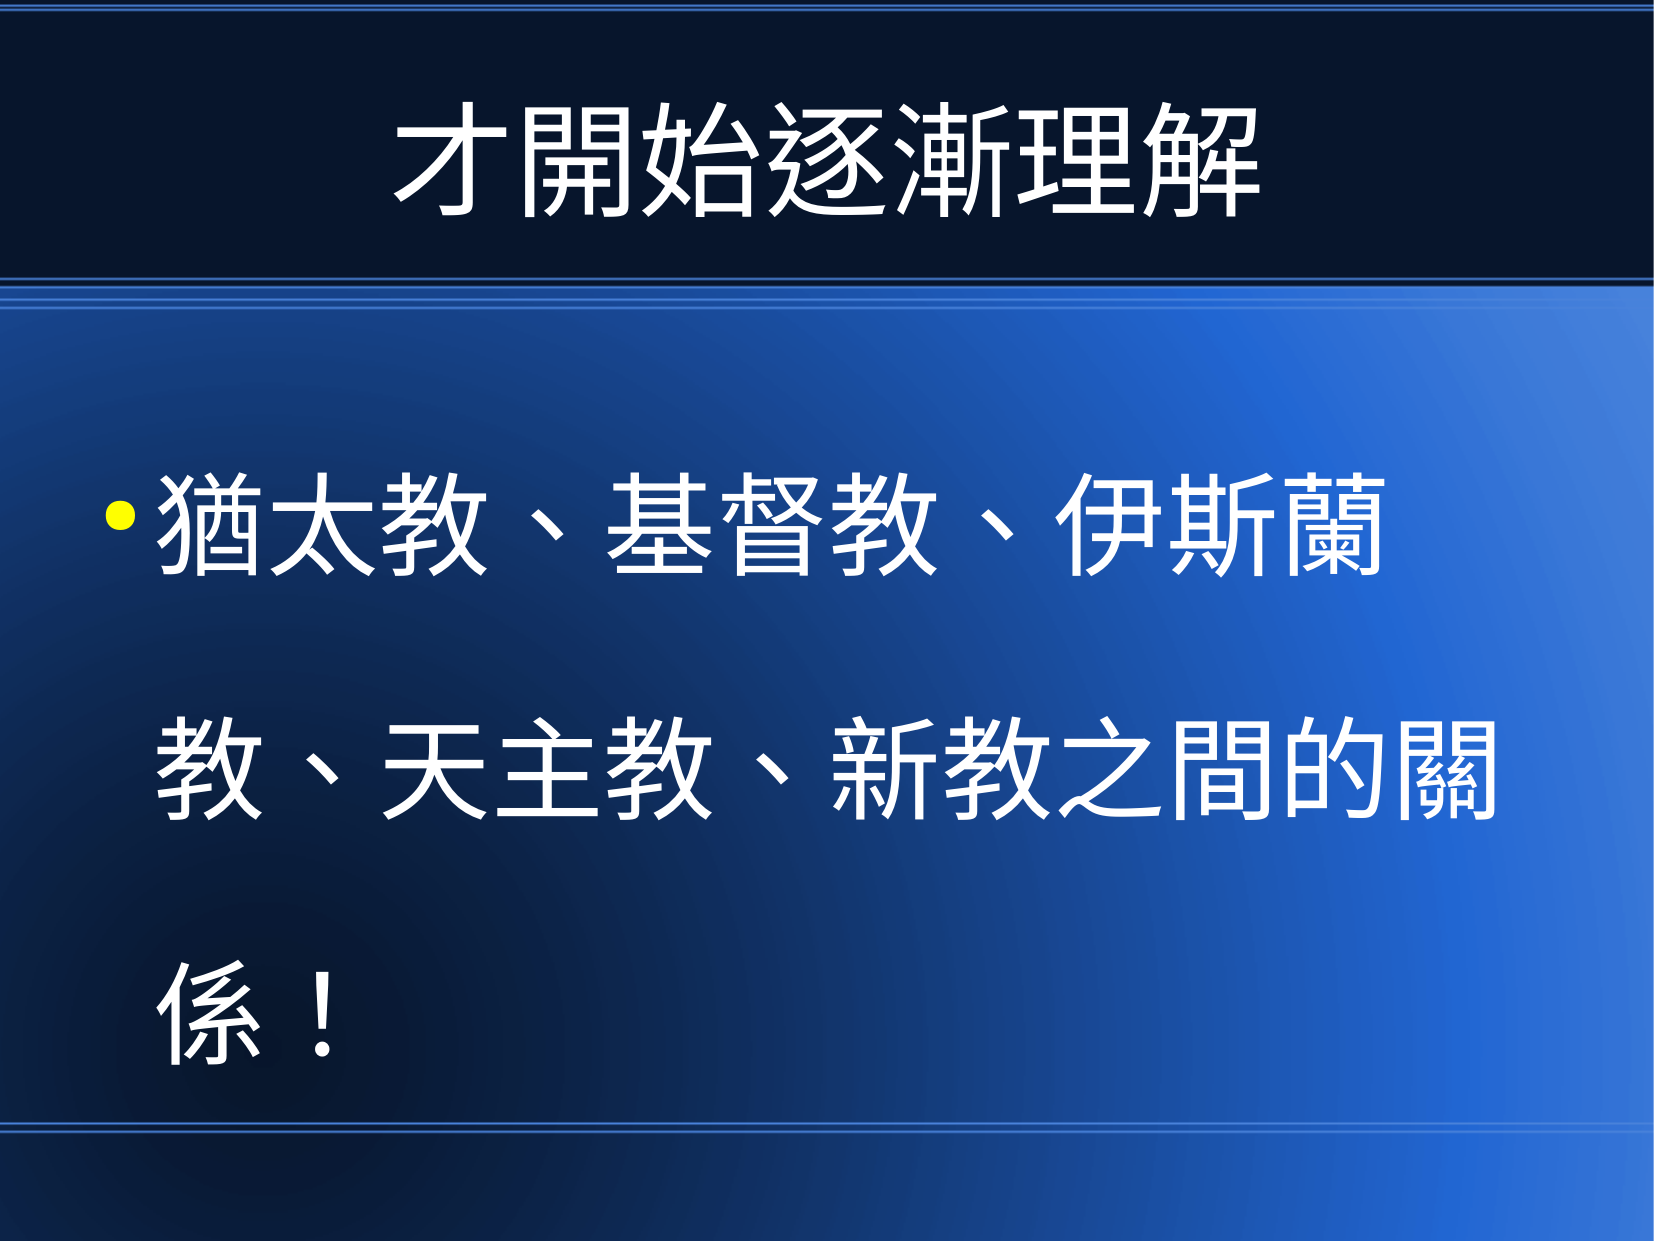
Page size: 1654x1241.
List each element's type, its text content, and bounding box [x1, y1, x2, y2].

picture [0, 0, 1654, 1241]
list 猶太教、基督教、伊斯蘭教、天主教、新教之間的關係！ [82, 355, 1571, 1241]
title 才開始逐漸理解 [82, 49, 1571, 257]
